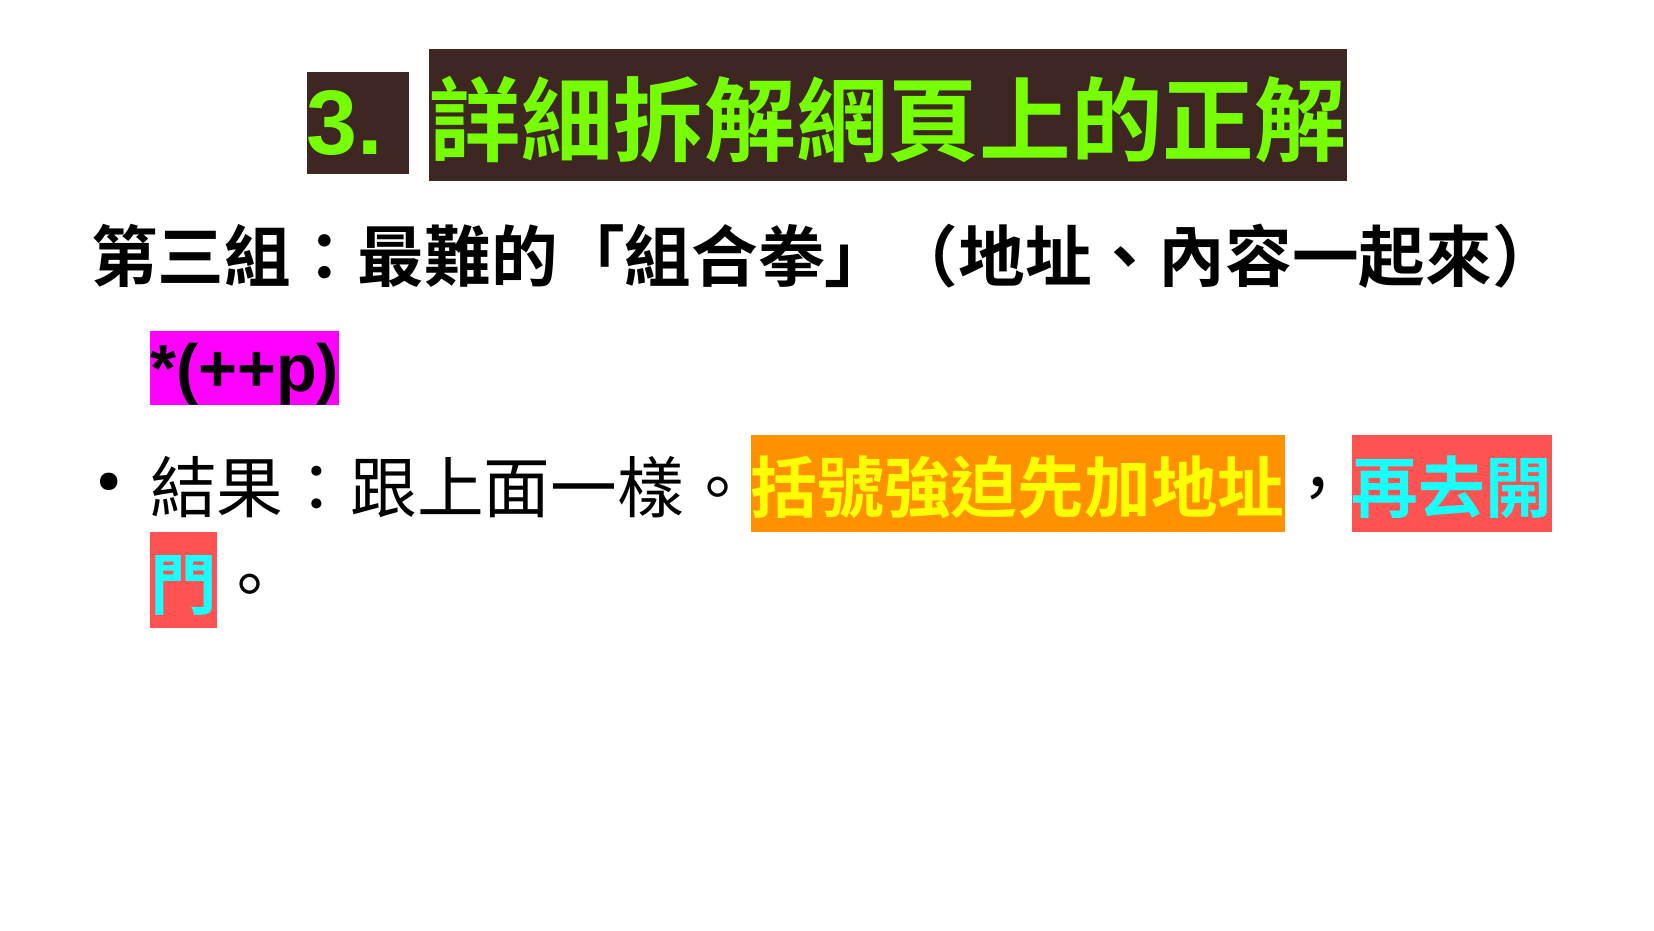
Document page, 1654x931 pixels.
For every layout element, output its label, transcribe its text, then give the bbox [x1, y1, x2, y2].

list 第三組：最難的「組合拳」（地址、內容一起來） *(++p) 結果：跟上面一樣。括號強迫先加地址，再去開門。 [20, 204, 1625, 886]
title 3. 詳細拆解網頁上的正解 [82, 37, 1571, 193]
